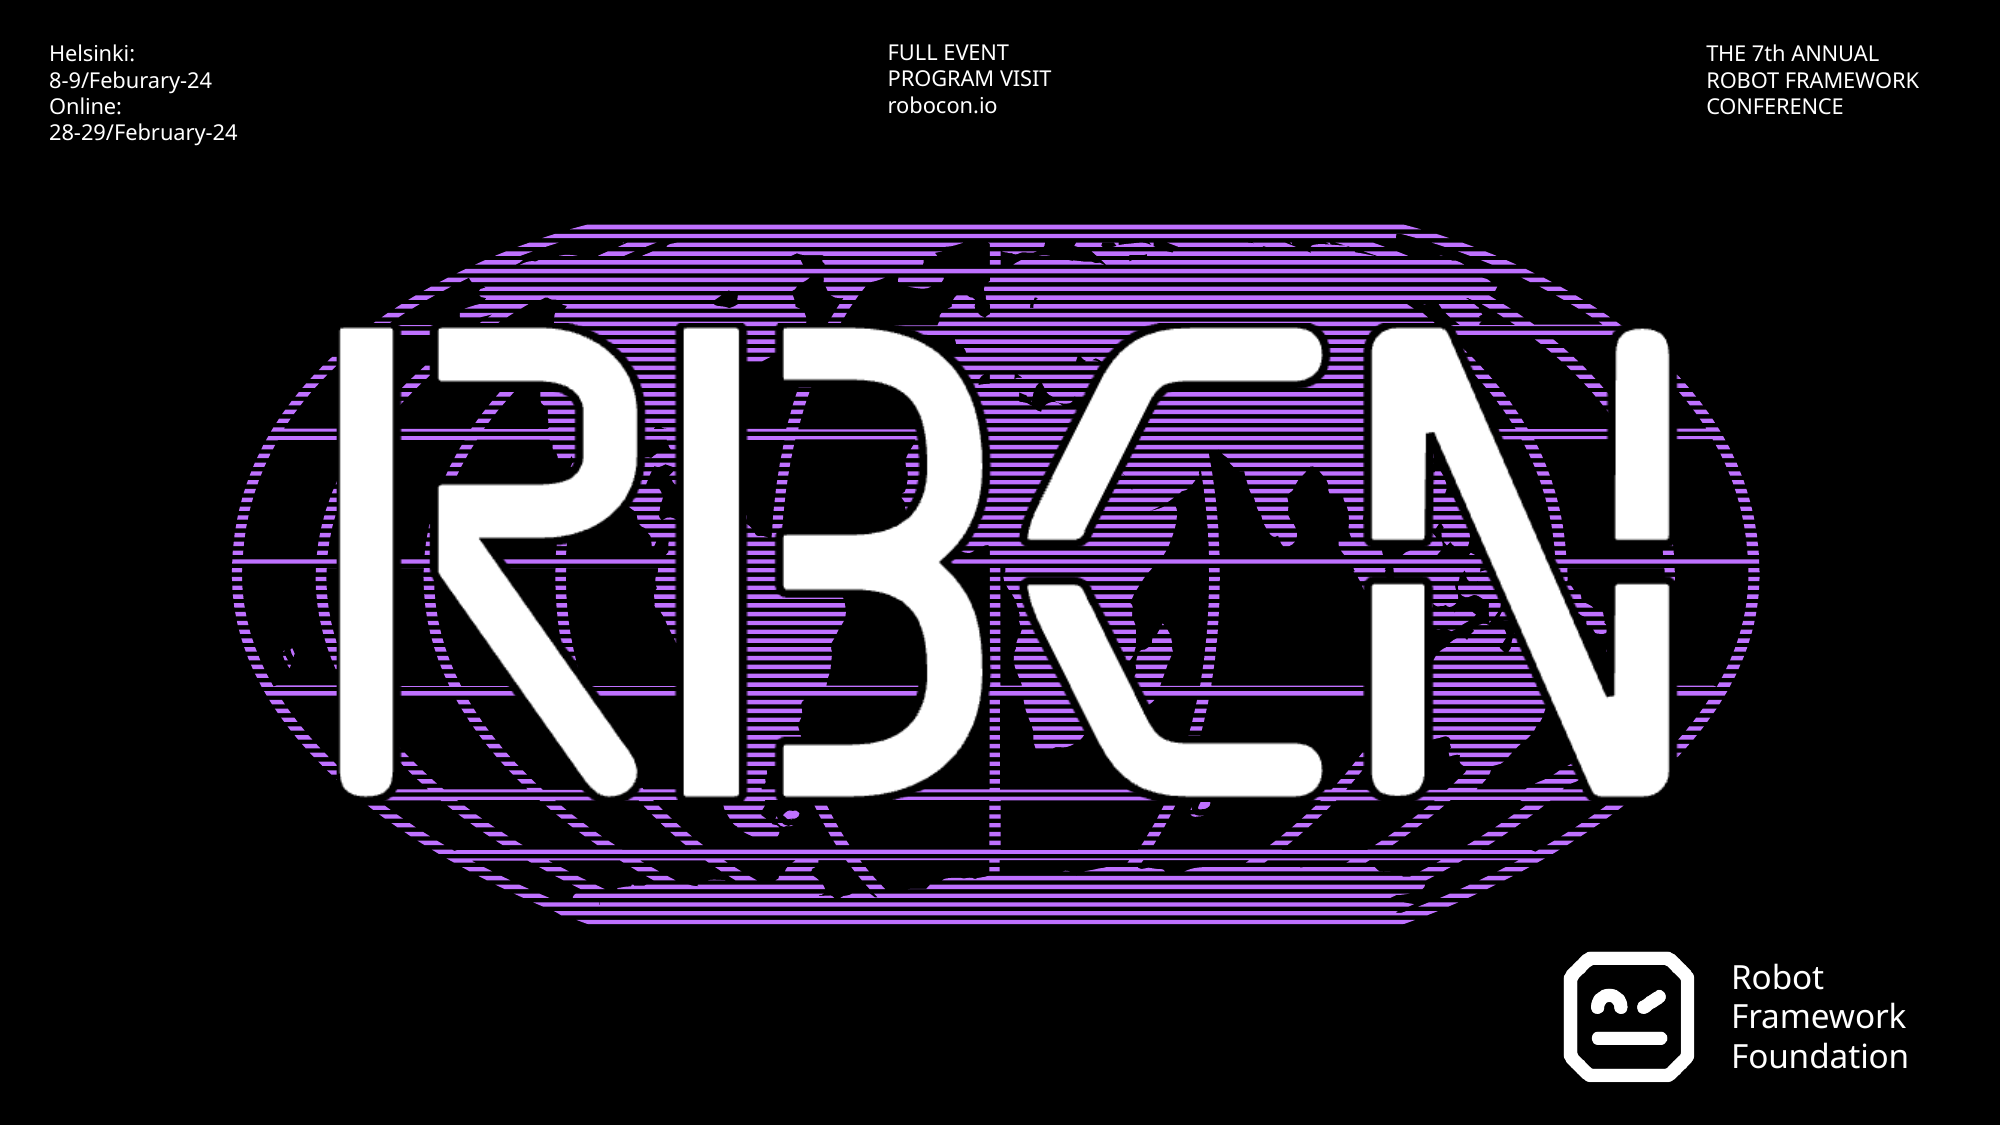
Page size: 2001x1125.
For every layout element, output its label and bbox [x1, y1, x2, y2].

picture [336, 323, 1687, 802]
picture [1520, 908, 1737, 1125]
